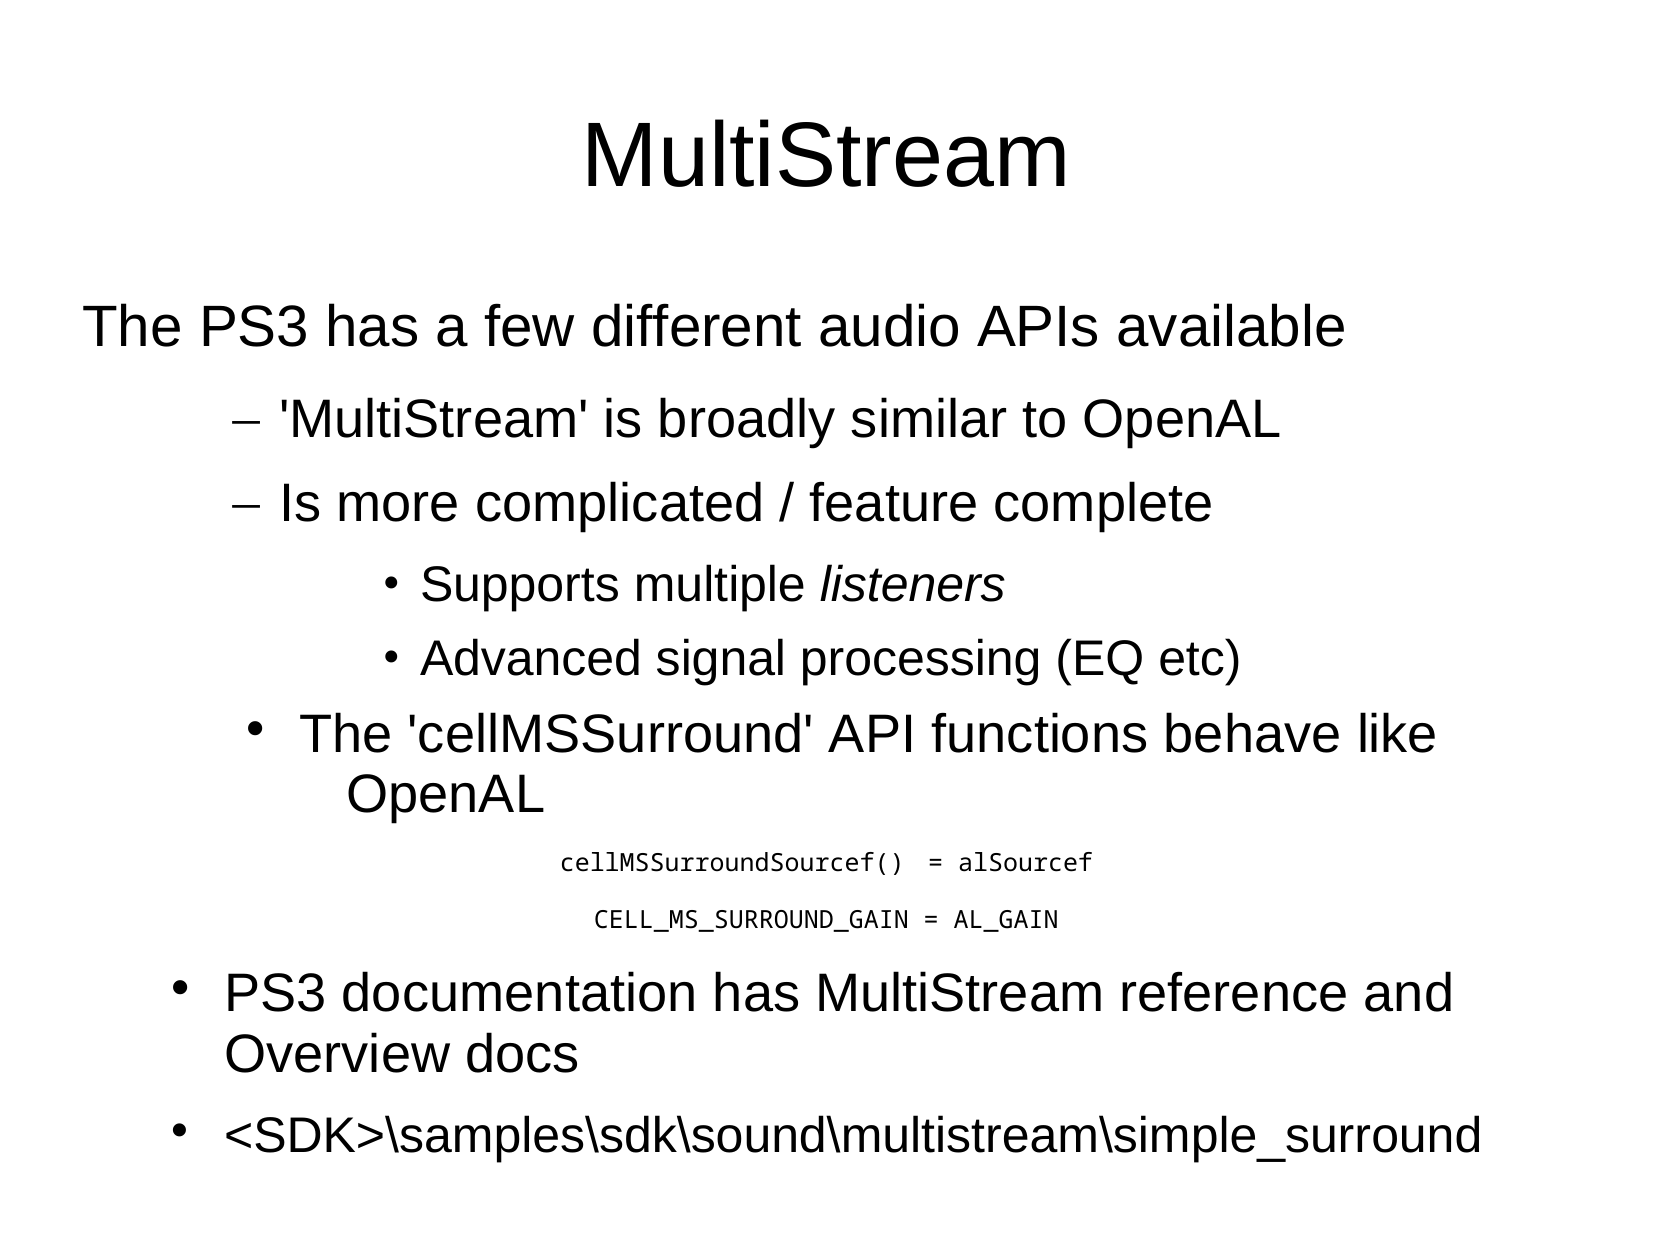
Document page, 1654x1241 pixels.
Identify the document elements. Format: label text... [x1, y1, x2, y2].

title MultiStream [82, 49, 1571, 257]
list The PS3 has a few different audio APIs available 'MultiStream' is broadly similar to OpenAL Is more complicated / feature complete Supports multiple listeners Advanced signal processing (EQ etc) The 'cellMSSurround' API functions behave like OpenAL cellMSSurroundSourcef() = alSourcef CELL_MS_SURROUND_GAIN = AL_GAIN PS3 documentation has MultiStream reference and Overview docs <SDK>\samples\sdk\sound\multistream\simple_surround [82, 290, 1571, 1241]
